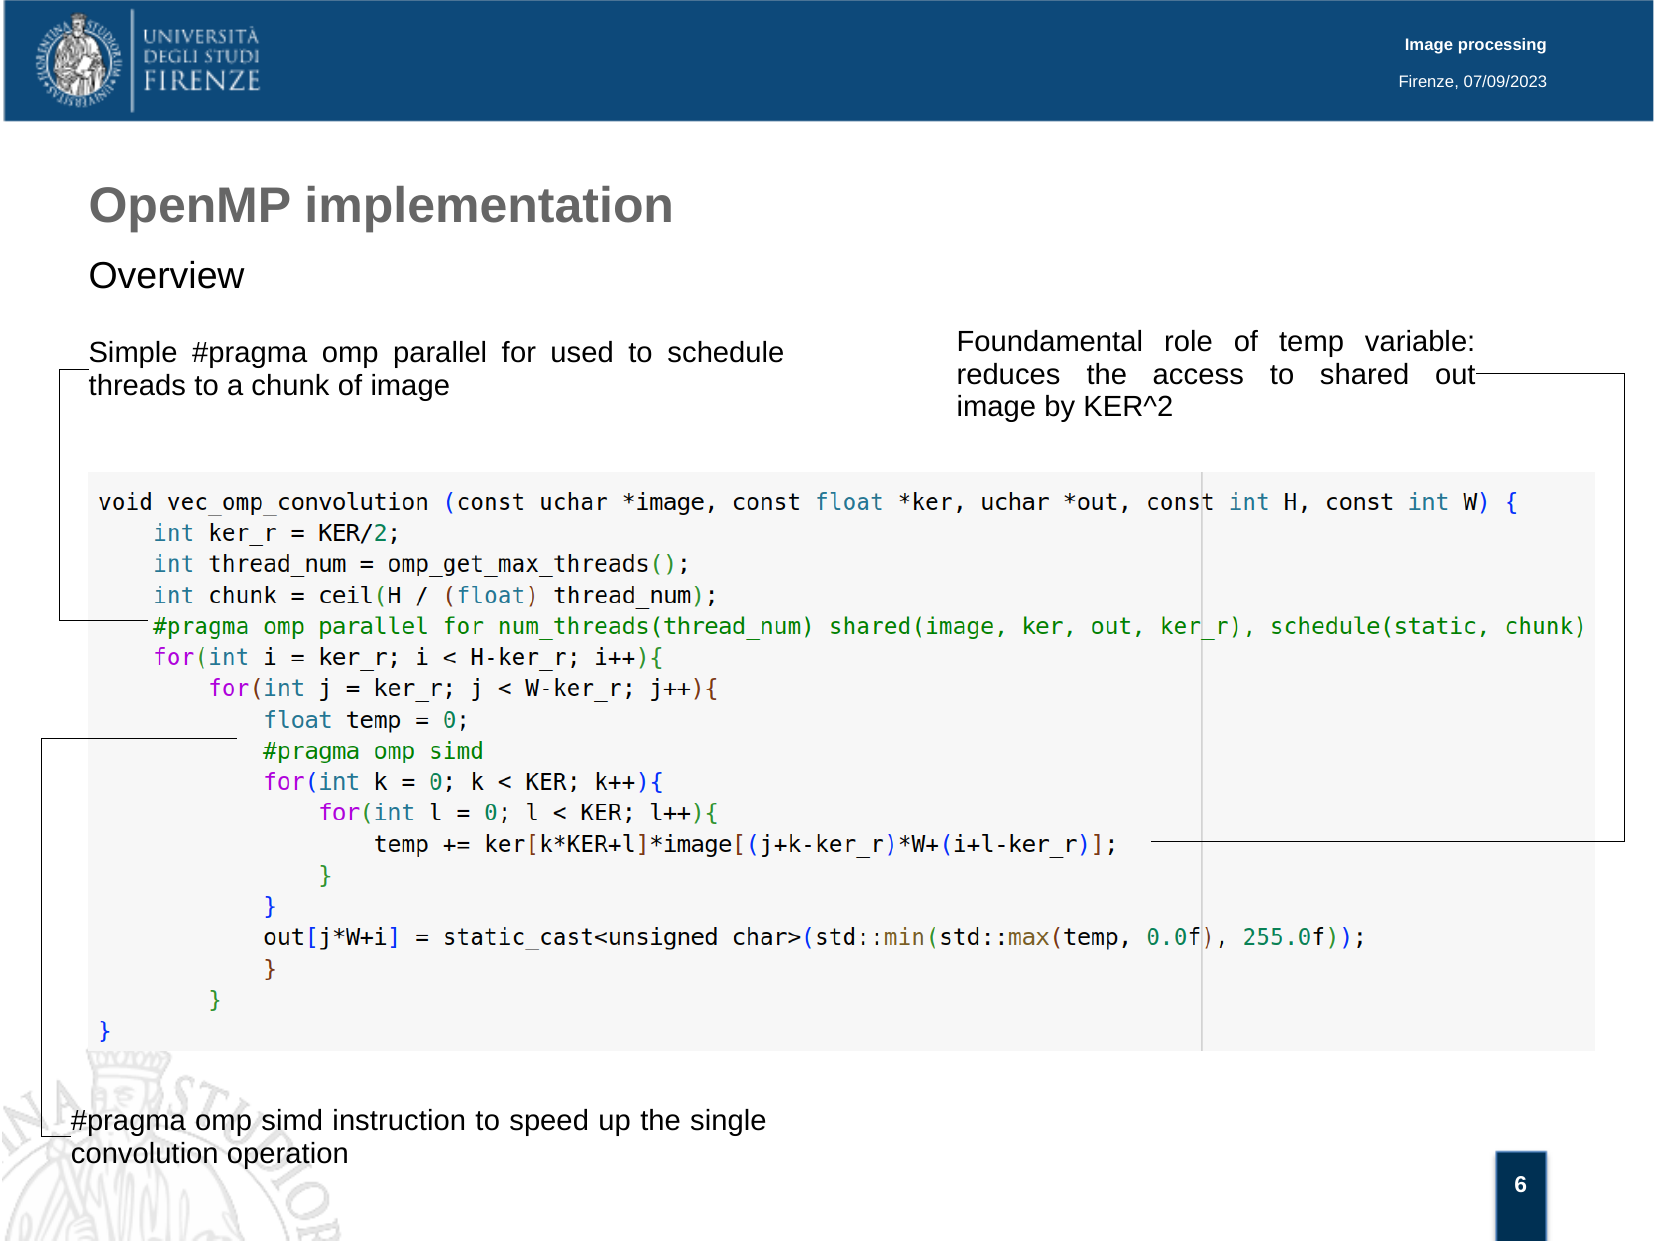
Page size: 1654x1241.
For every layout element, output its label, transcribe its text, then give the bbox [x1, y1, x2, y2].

text_box OpenMP implementation Overview [88, 149, 951, 297]
text_box Simple #pragma omp parallel for used to schedule threads to a chunk of image [88, 324, 786, 414]
text_box #pragma omp simd instruction to speed up the single convolution operation [70, 1092, 768, 1182]
text_box 6 [1505, 1160, 1536, 1208]
text_box Foundamental role of temp variable: reduces the access to shared out image by KER^2 [956, 324, 1477, 424]
picture [2, 0, 1654, 1241]
text_box [561, 797, 1152, 886]
text_box Image processing Firenze, 07/09/2023 [685, 24, 1548, 102]
